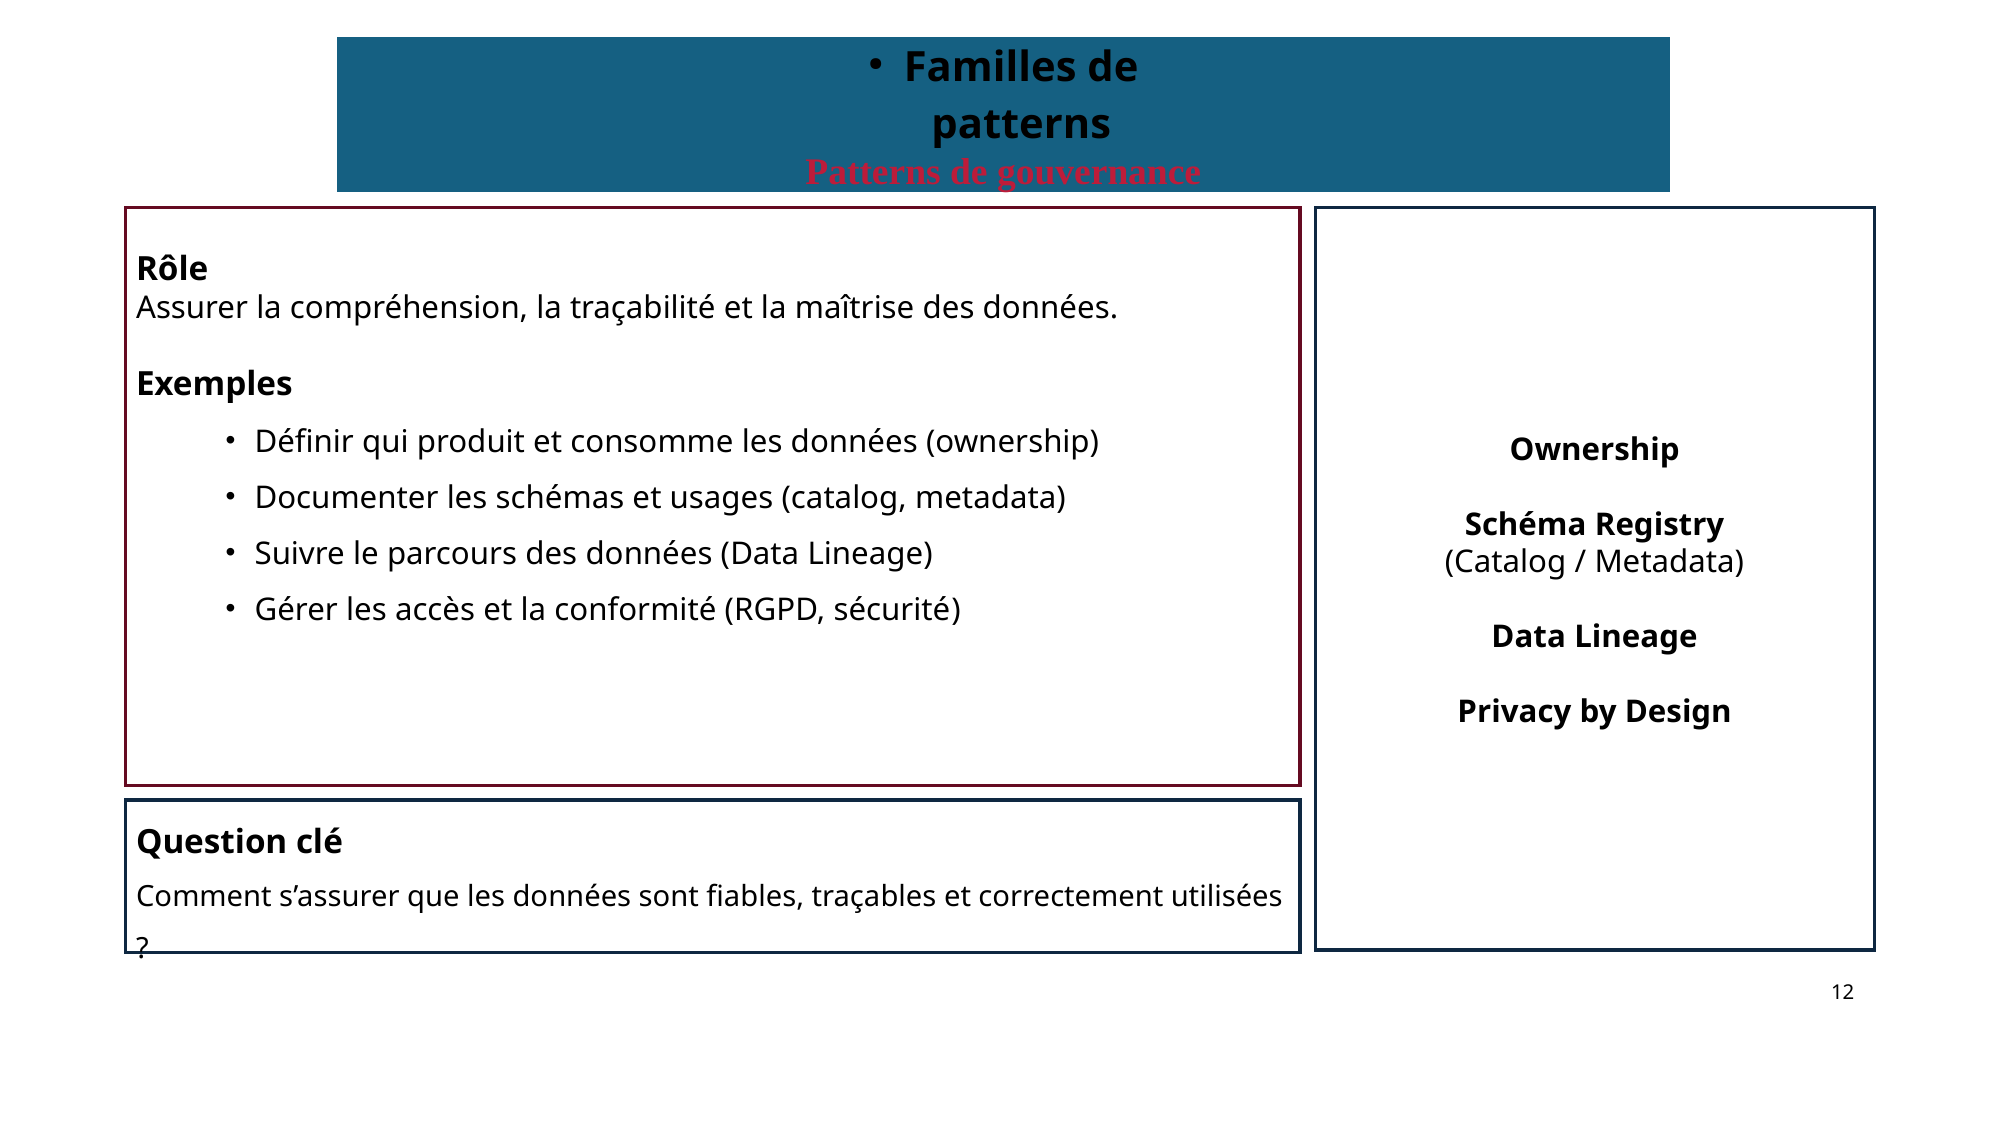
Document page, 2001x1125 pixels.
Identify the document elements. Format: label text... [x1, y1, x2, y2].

text_box Rôle Assurer la compréhension, la traçabilité et la maîtrise des données. Exemples Définir qui produit et consomme les données (ownership) Documenter les schémas et usages (catalog, metadata) Suivre le parcours des données (Data Lineage) Gérer les accès et la conformité (RGPD, sécurité) [126, 208, 1300, 785]
table_header Familles de patterns [781, 37, 1226, 151]
text_box Ownership Schéma Registry (Catalog / Metadata) Data Lineage Privacy by Design [1315, 208, 1874, 950]
table_header [1226, 37, 1670, 151]
table_cell Patterns de gouvernance [337, 151, 1670, 192]
table_header [337, 37, 781, 151]
text_box ‹N°› [1831, 979, 1875, 1008]
text_box Question clé Comment s’assurer que les données sont fiables, traçables et correctement utilisées ? [126, 800, 1300, 952]
